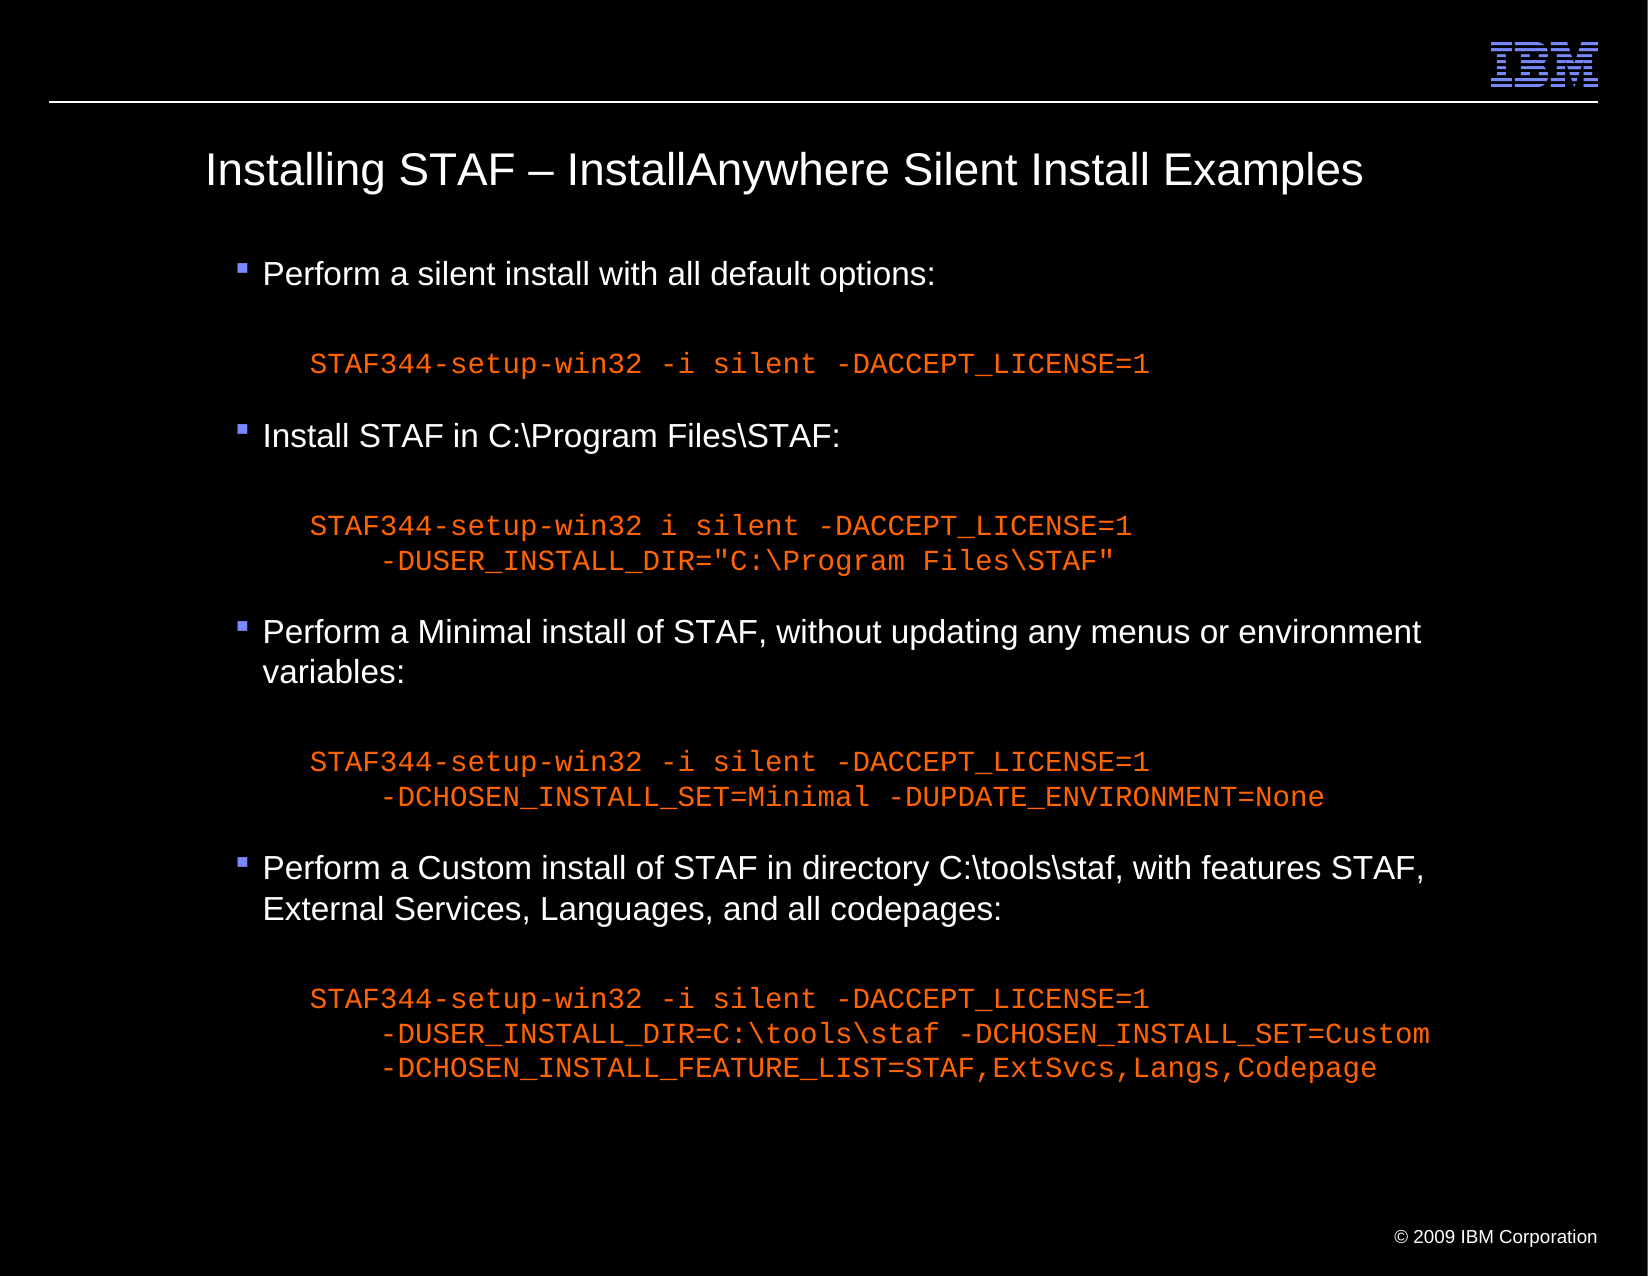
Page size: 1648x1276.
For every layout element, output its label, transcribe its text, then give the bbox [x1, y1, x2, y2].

picture [1491, 42, 1598, 87]
title Installing STAF – InstallAnywhere Silent Install Examples [188, 137, 1648, 231]
text_box Perform a silent install with all default options: STAF344-setup-win32 -i silent -DACCEPT_LICENSE=1 Install STAF in C:\Program Files\STAF: STAF344-setup-win32 i silent -DACCEPT_LICENSE=1 -DUSER_INSTALL_DIR="C:\Program Files\STAF" Perform a Minimal install of STAF, without updating any menus or environment variables: STAF344-setup-win32 -i silent -DACCEPT_LICENSE=1 -DCHOSEN_INSTALL_SET=Minimal -DUPDATE_ENVIRONMENT=None Perform a Custom install of STAF in directory C:\tools\staf, with features STAF, External Services, Languages, and all codepages: STAF344-setup-win32 -i silent -DACCEPT_LICENSE=1 -DUSER_INSTALL_DIR=C:\tools\staf -DCHOSEN_INSTALL_SET=Custom -DCHOSEN_INSTALL_FEATURE_LIST=STAF,ExtSvcs,Langs,Codepage [235, 252, 1599, 1084]
